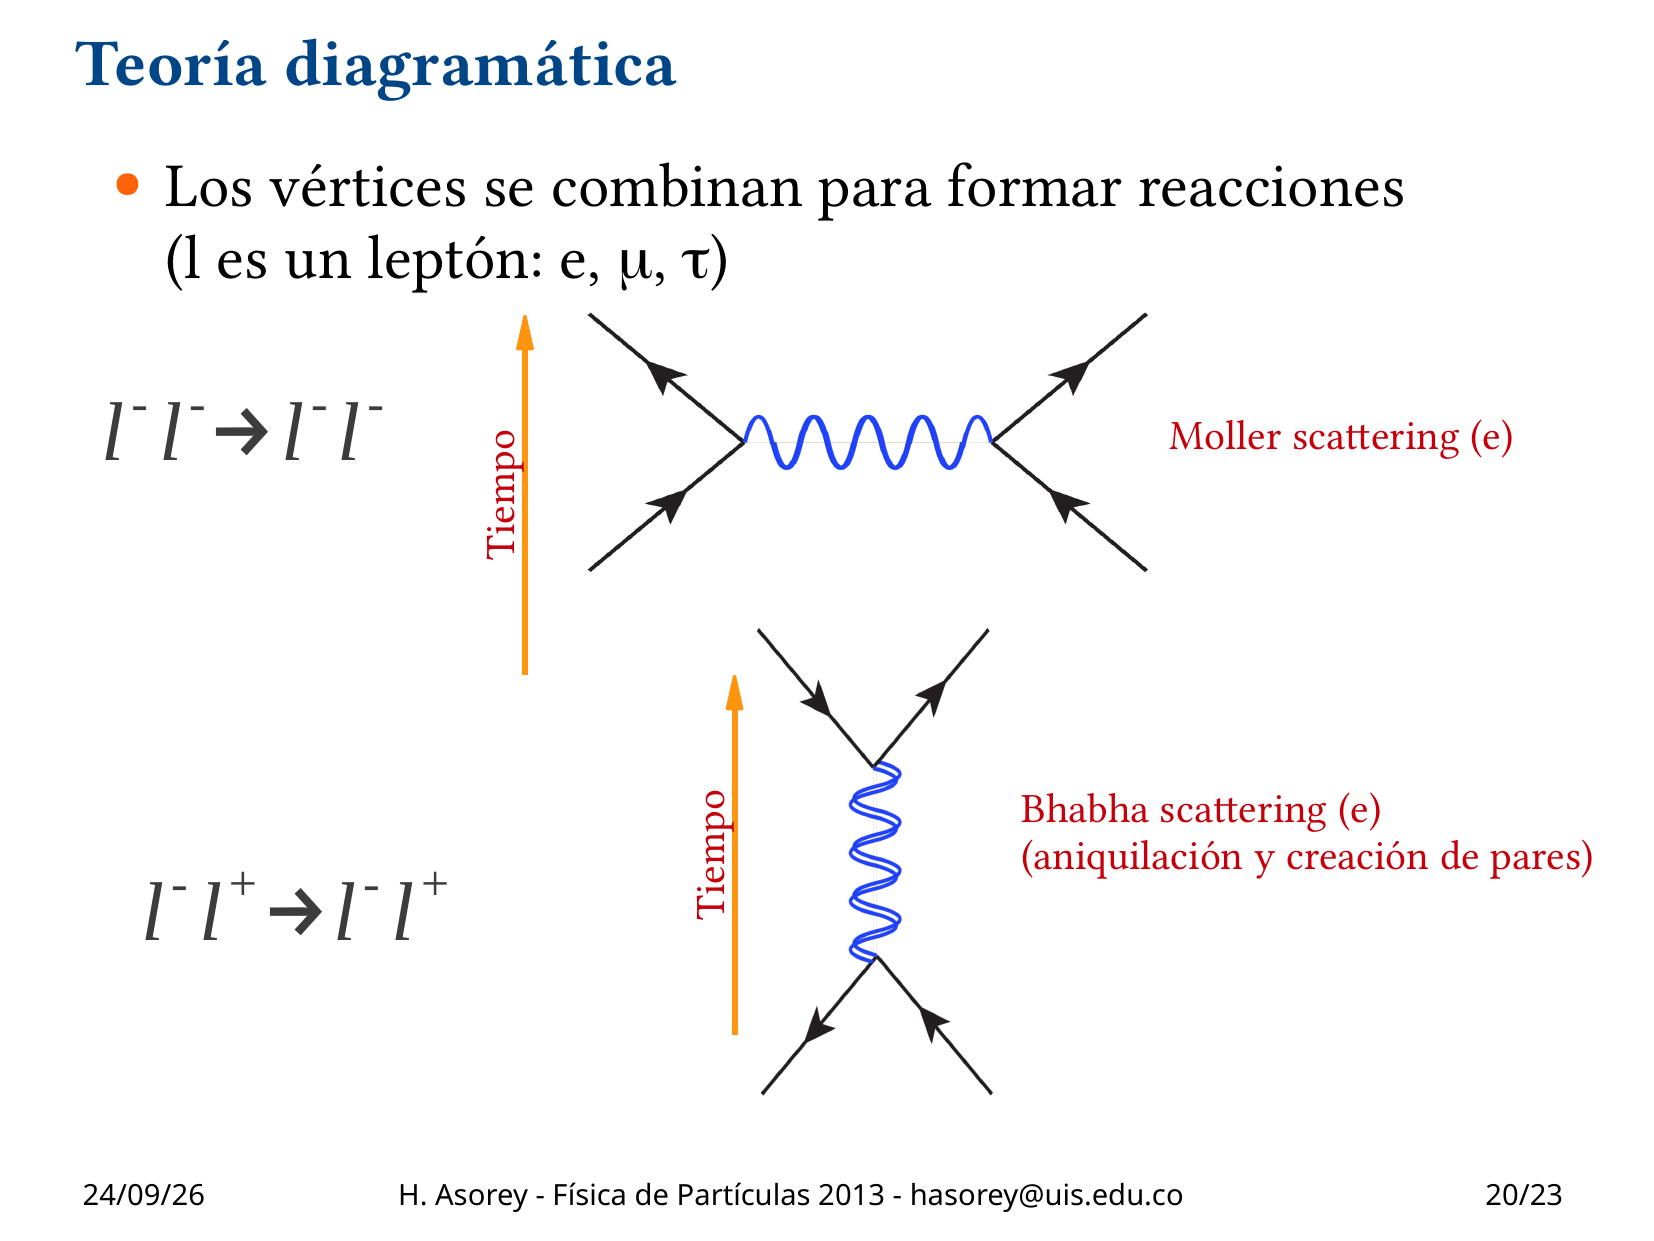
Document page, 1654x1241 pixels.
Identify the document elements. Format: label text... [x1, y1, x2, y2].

text_box Bhabha scattering (e) (aniquilación y creación de pares) [1006, 777, 1611, 888]
picture [538, 277, 1197, 1139]
list Los vértices se combinan para formar reacciones (l es un leptón: e, m, t) [82, 150, 1571, 1156]
title Teoría diagramática [75, 13, 1564, 115]
text_box Moller scattering (e) [1155, 405, 1531, 468]
chart [95, 375, 391, 480]
chart [135, 855, 458, 960]
